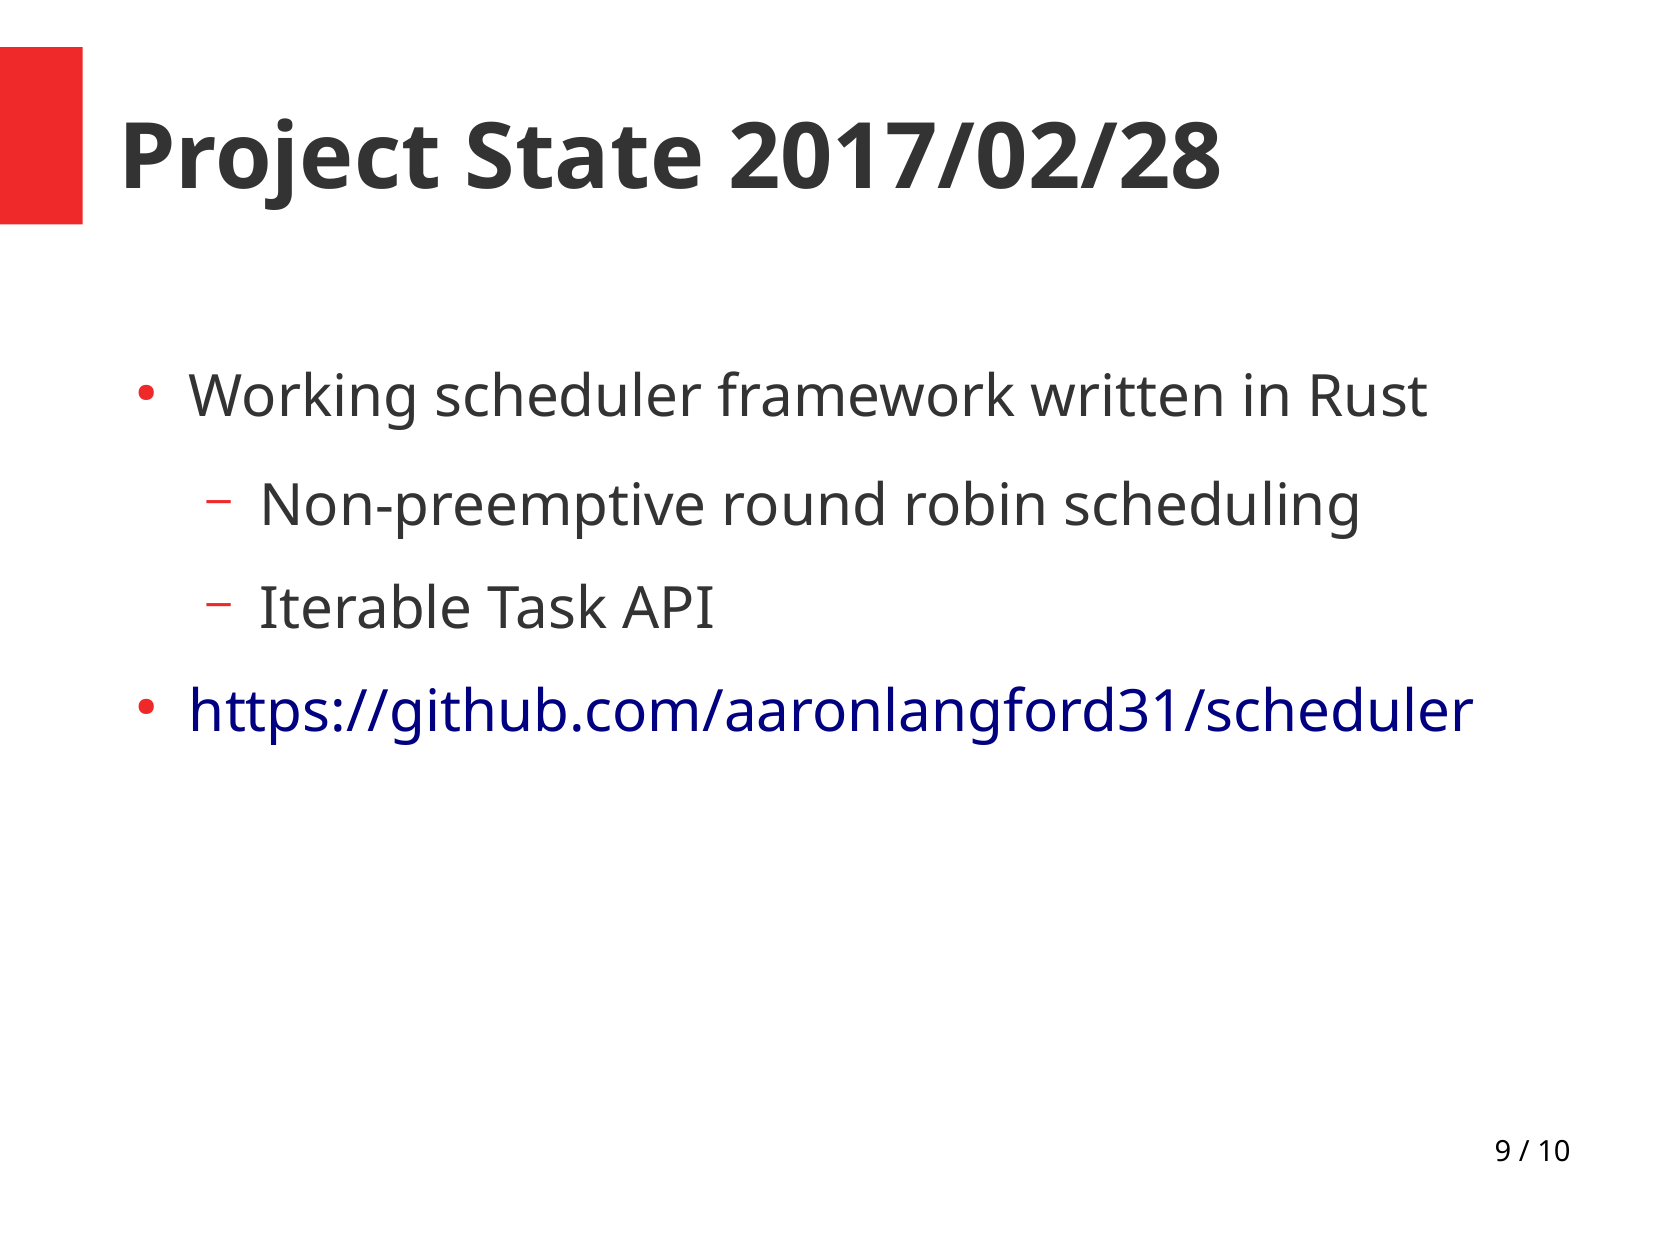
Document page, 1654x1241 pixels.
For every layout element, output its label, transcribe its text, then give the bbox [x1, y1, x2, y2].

title Project State 2017/02/28 [118, 49, 1571, 257]
list Working scheduler framework written in Rust Non-preemptive round robin scheduling Iterable Task API https://github.com/aaronlangford31/scheduler [118, 354, 1536, 1074]
